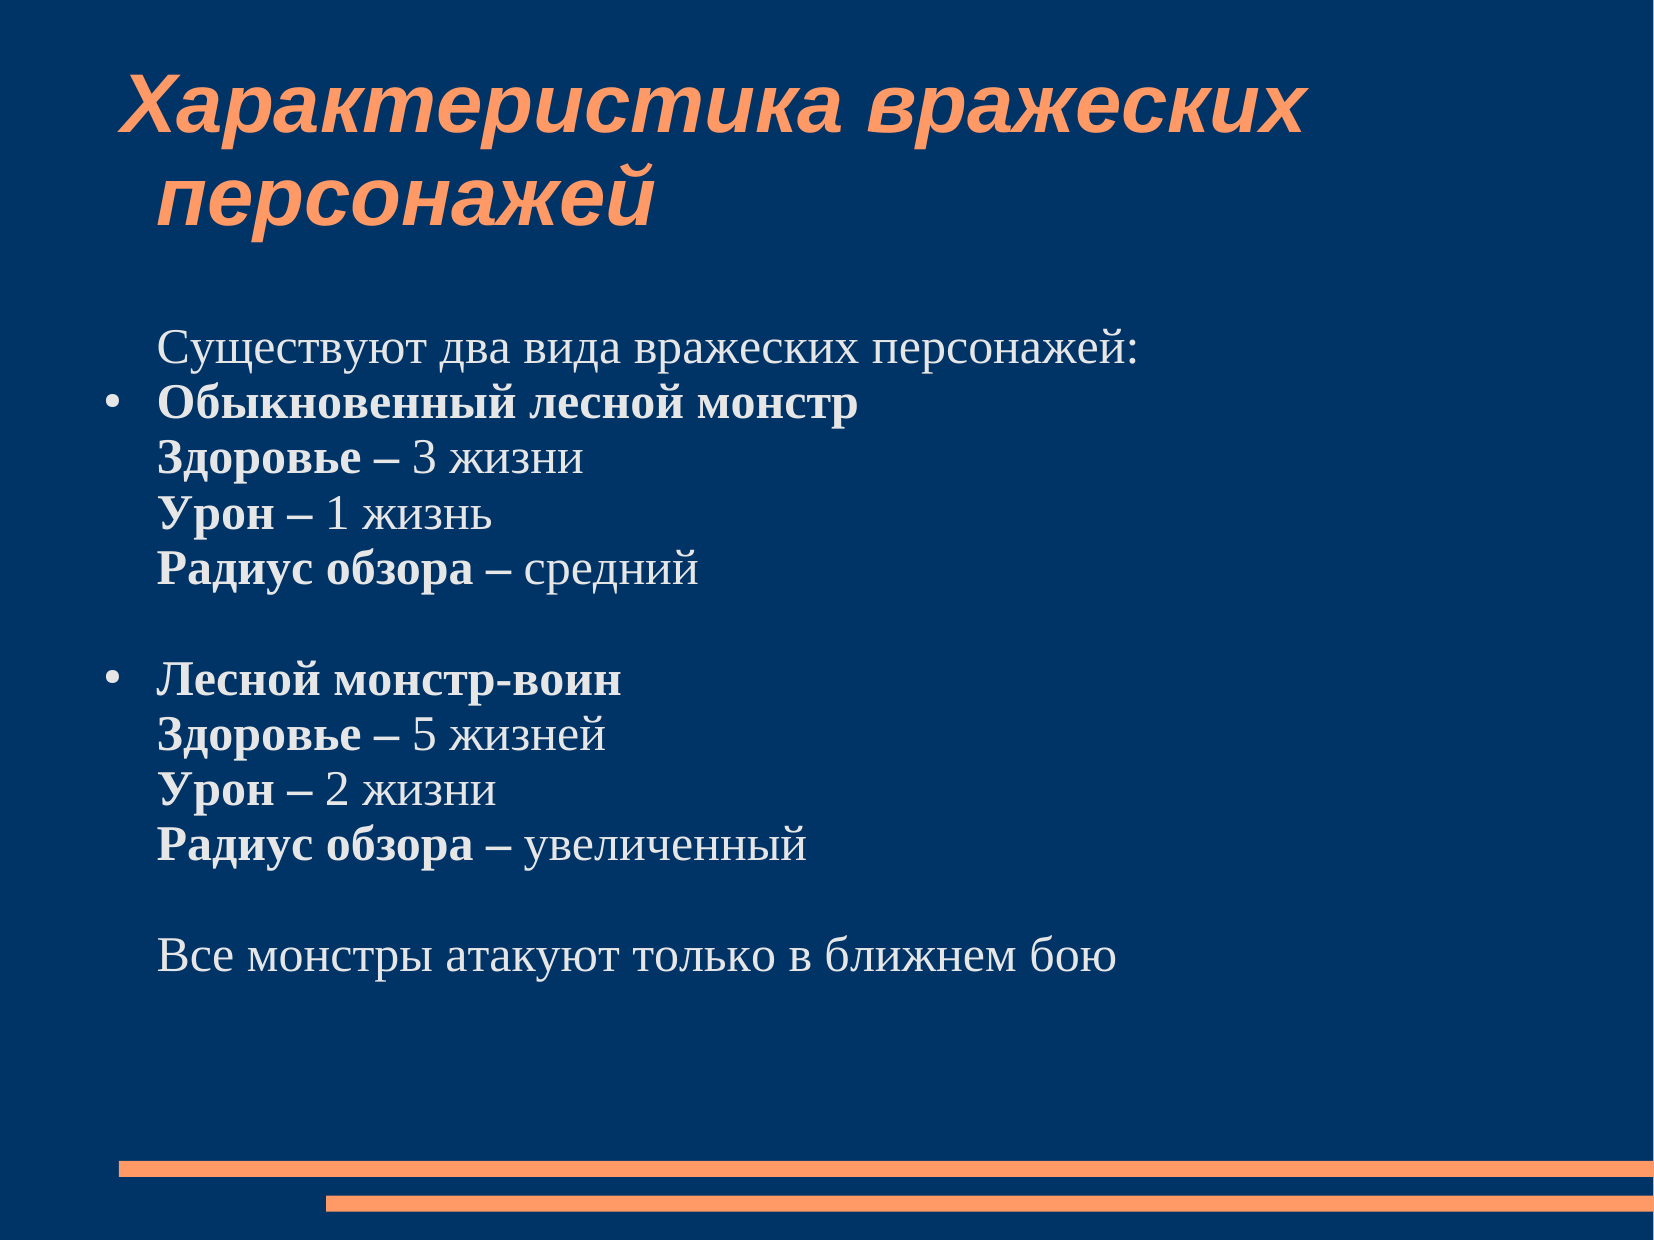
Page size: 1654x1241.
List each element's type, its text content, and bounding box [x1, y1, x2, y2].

list Существуют два вида вражеских персонажей: Обыкновенный лесной монстр Здоровье – 3 жизни Урон – 1 жизнь Радиус обзора – средний Лесной монстр-воин Здоровье – 5 жизней Урон – 2 жизни Радиус обзора – увеличенный Все монстры атакуют только в ближнем бою [85, 318, 1477, 1101]
title Характеристика вражеских персонажей [121, 46, 1534, 254]
